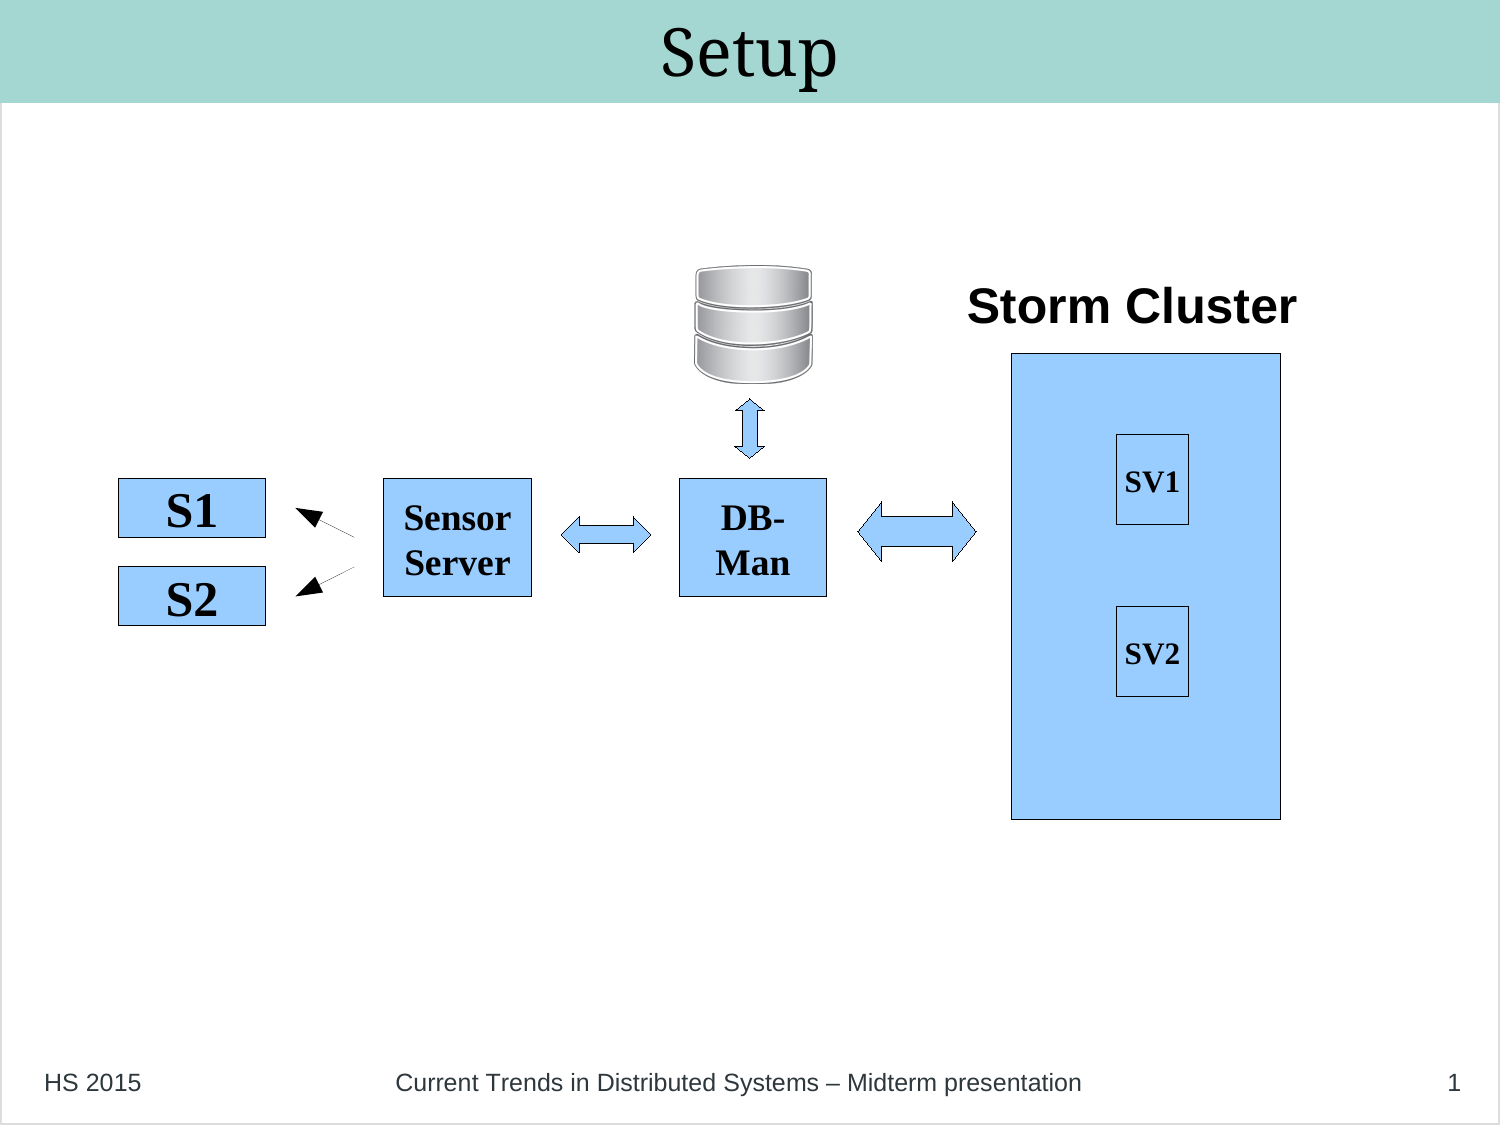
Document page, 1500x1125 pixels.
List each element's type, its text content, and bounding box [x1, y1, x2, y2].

text_box HS 2015 [29, 1058, 195, 1097]
text_box S1 [118, 478, 266, 538]
text_box Sensor Server [383, 478, 532, 597]
picture [694, 265, 813, 384]
text_box <Nummer> [1375, 1058, 1477, 1097]
text_box [734, 398, 765, 459]
text_box DB- Man [679, 478, 827, 597]
text_box Current Trends in Distributed Systems – Midterm presentation [300, 1058, 1201, 1107]
text_box [561, 516, 651, 553]
text_box SV2 [1116, 606, 1189, 697]
text_box SV1 [1116, 434, 1189, 525]
text_box S2 [118, 566, 266, 626]
text_box [1011, 353, 1281, 820]
title Setup [0, 0, 1500, 101]
text_box Storm Cluster [952, 266, 1336, 342]
text_box [857, 501, 977, 562]
